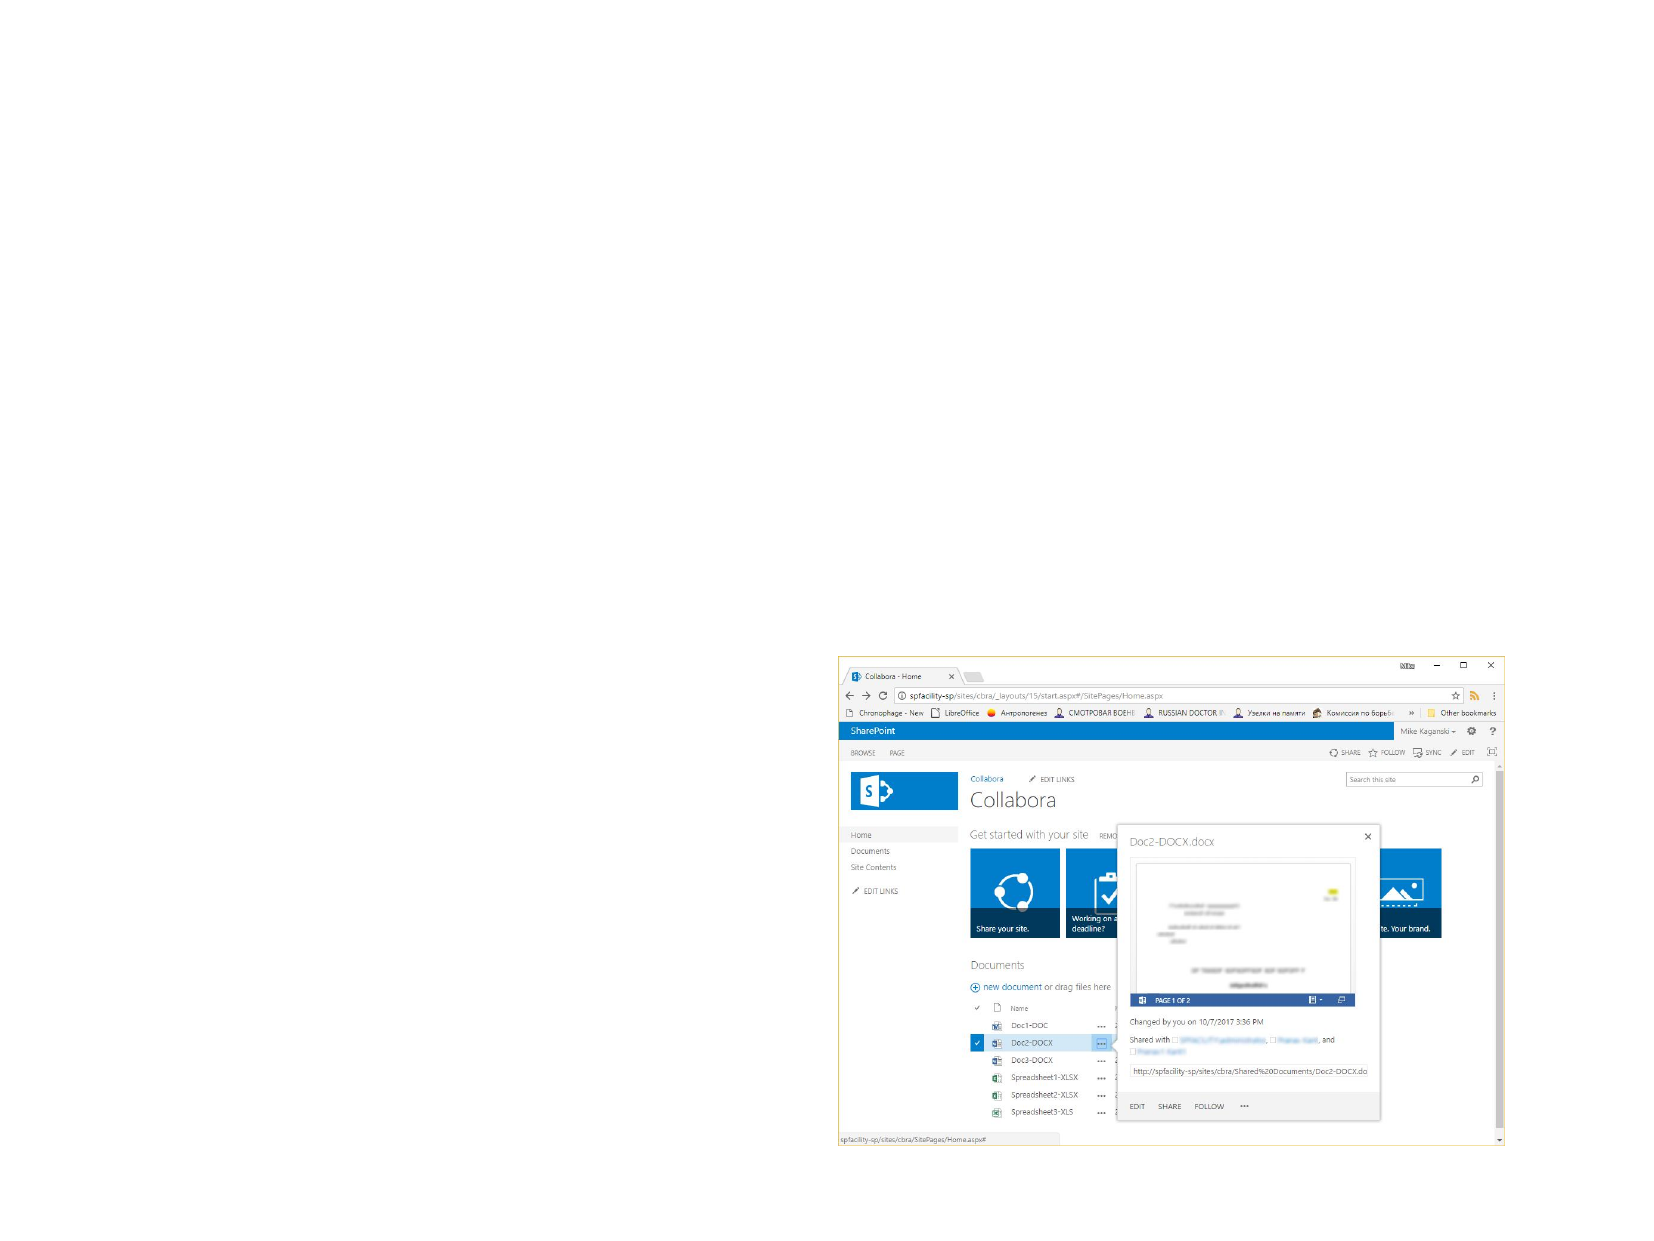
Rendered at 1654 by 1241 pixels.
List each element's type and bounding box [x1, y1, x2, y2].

picture [838, 656, 1505, 1146]
